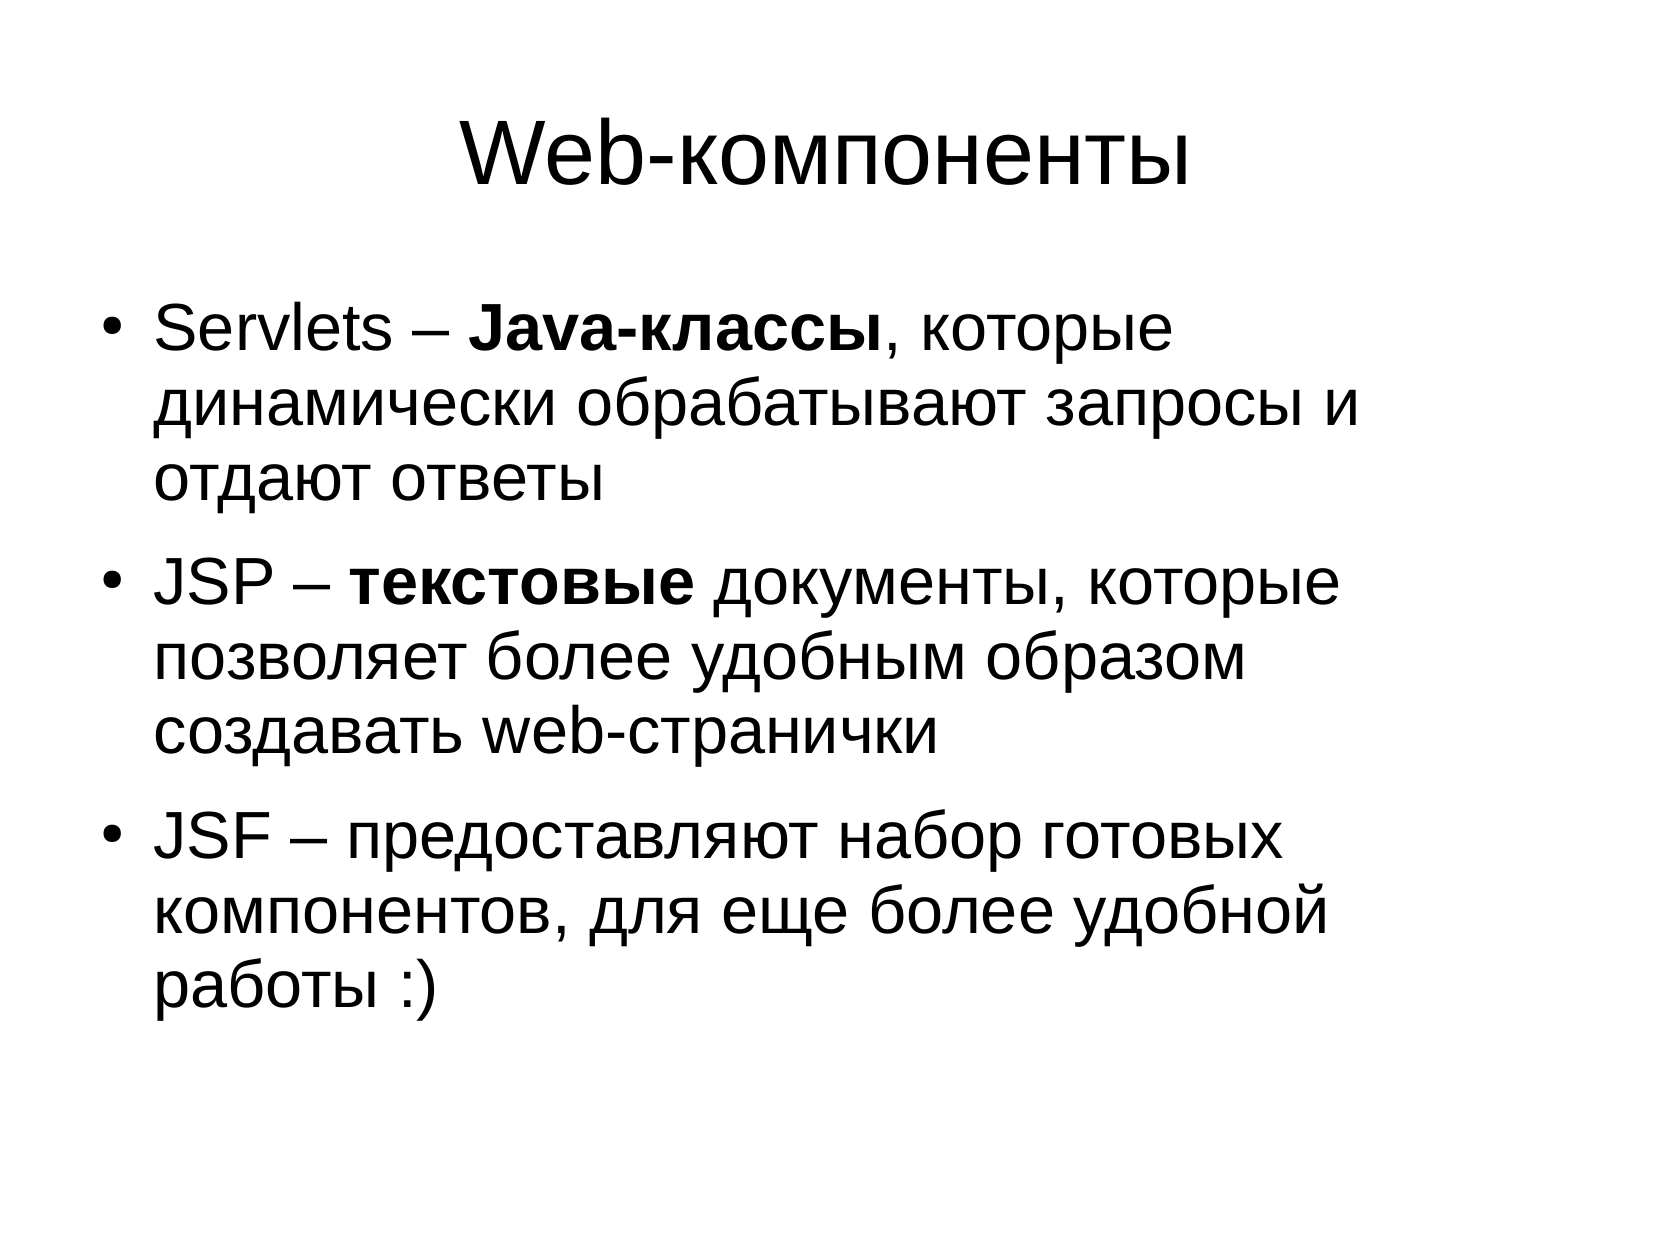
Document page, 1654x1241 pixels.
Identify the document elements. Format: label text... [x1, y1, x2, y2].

title Web-компоненты [82, 49, 1571, 257]
list Servlets – Java-классы, которые динамически обрабатывают запросы и отдают ответы JSP – текстовые документы, которые позволяет более удобным образом создавать web-странички JSF – предоставляют набор готовых компонентов, для еще более удобной работы :) [82, 290, 1571, 1023]
